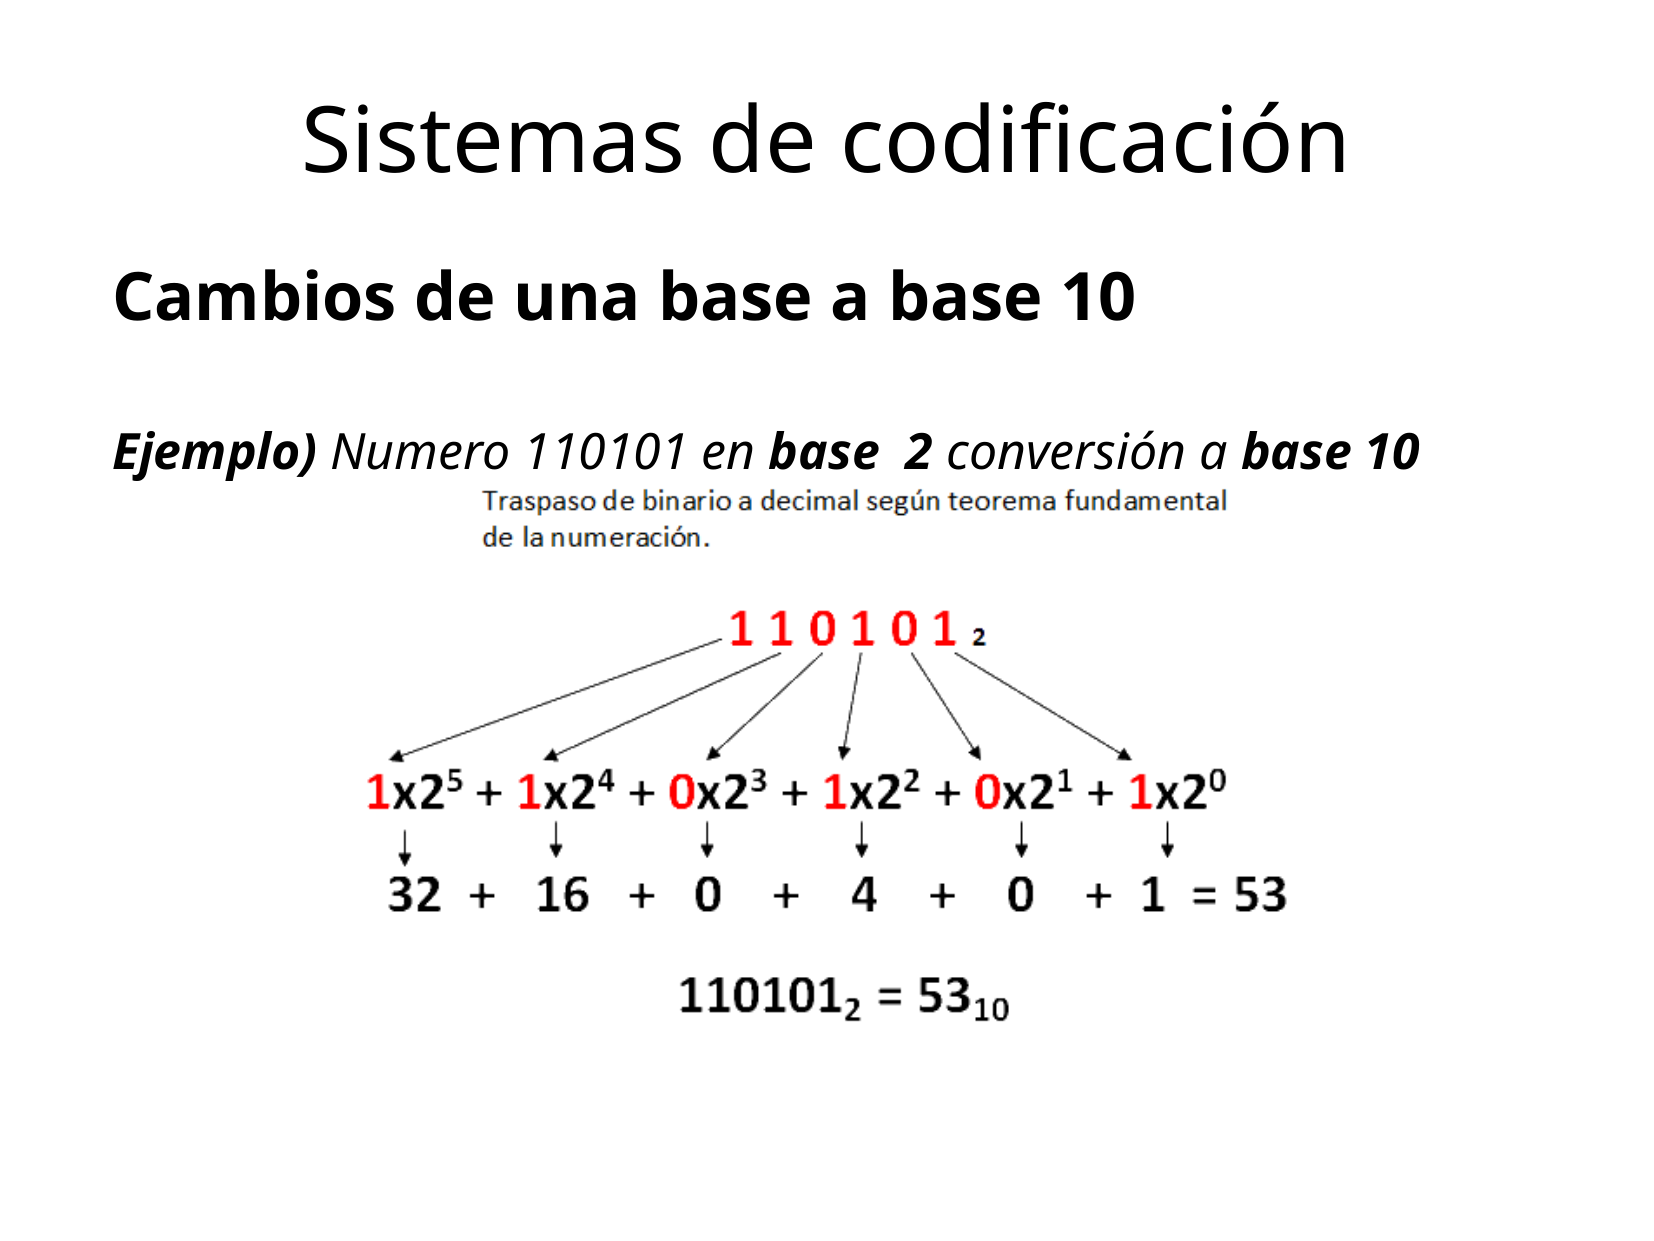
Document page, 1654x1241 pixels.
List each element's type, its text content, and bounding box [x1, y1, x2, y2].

picture [354, 474, 1306, 1049]
list Cambios de una base a base 10 Ejemplo) Numero 110101 en base 2 conversión a base 10 [112, 248, 1601, 969]
title Sistemas de codificación [82, 49, 1571, 225]
